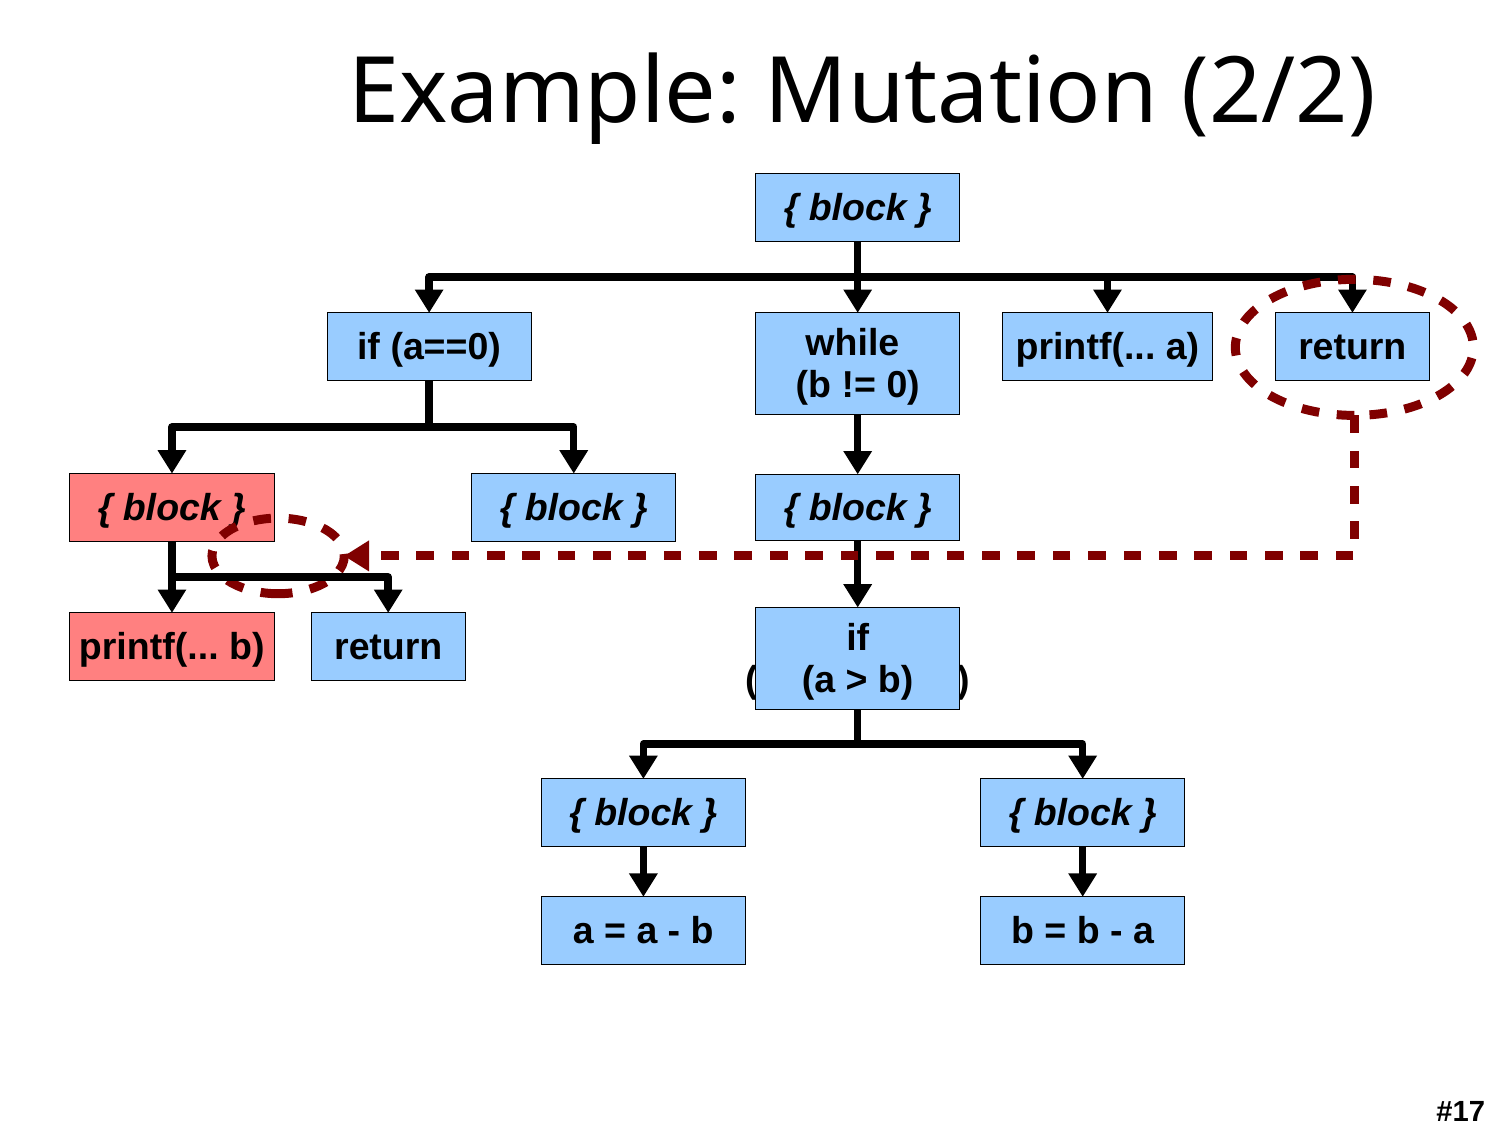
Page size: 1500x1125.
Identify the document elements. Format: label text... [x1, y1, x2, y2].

text_box { block } [69, 473, 275, 542]
text_box while (b != 0) [755, 312, 960, 415]
text_box printf(... a) [1002, 312, 1213, 381]
text_box printf(... b) [69, 612, 275, 681]
text_box b = b - a [980, 896, 1185, 965]
text_box return [311, 612, 466, 681]
text_box if (a==0) [327, 312, 532, 381]
text_box { block } [980, 778, 1185, 847]
text_box { block } [755, 474, 960, 541]
text_box return [1275, 312, 1430, 381]
text_box { block } [541, 778, 746, 847]
text_box { block } [755, 175, 960, 242]
text_box { block } [471, 473, 676, 542]
title Example: Mutation (2/2) [300, 0, 1425, 175]
text_box a = a - b [541, 896, 746, 965]
text_box if (a > b) [755, 607, 960, 710]
